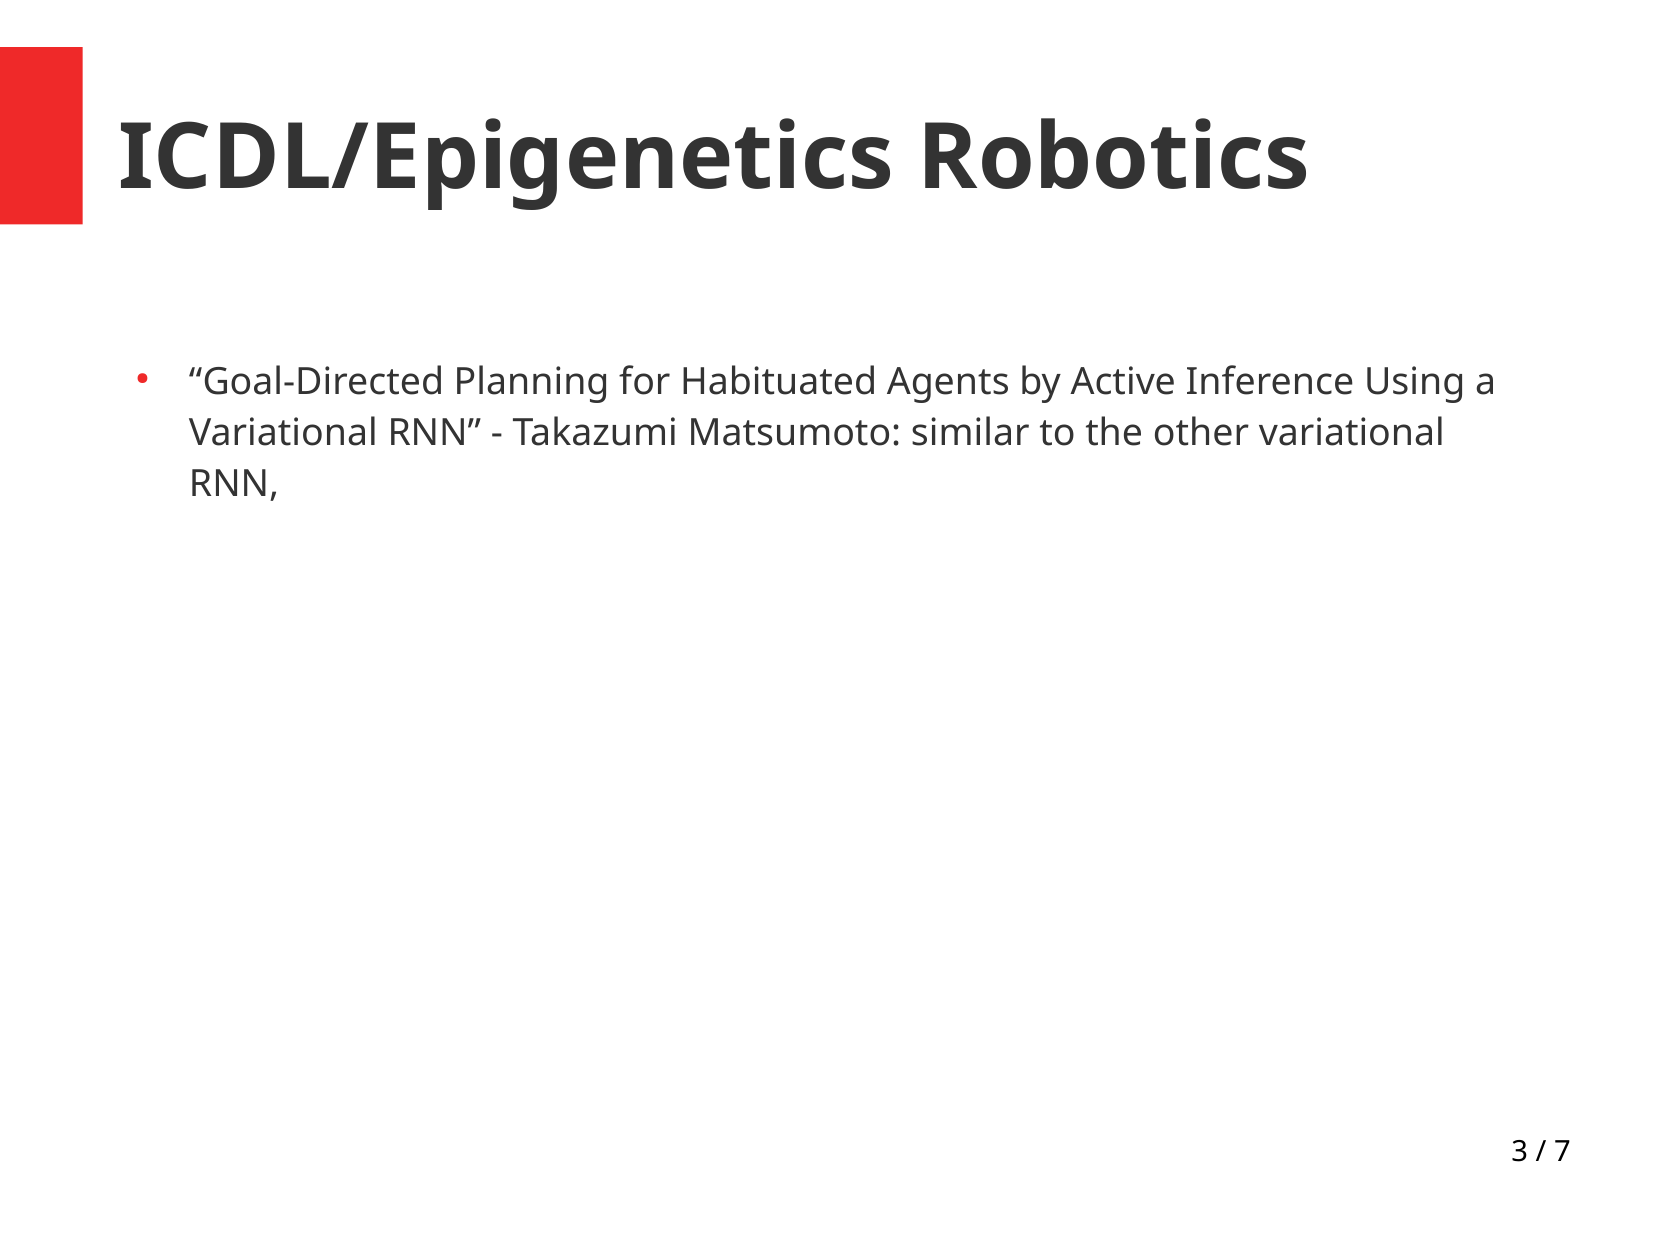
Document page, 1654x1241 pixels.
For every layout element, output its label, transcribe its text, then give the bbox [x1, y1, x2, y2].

title ICDL/Epigenetics Robotics [118, 49, 1571, 257]
list “Goal-Directed Planning for Habituated Agents by Active Inference Using a Variational RNN” - Takazumi Matsumoto: similar to the other variational RNN, [118, 354, 1536, 1074]
